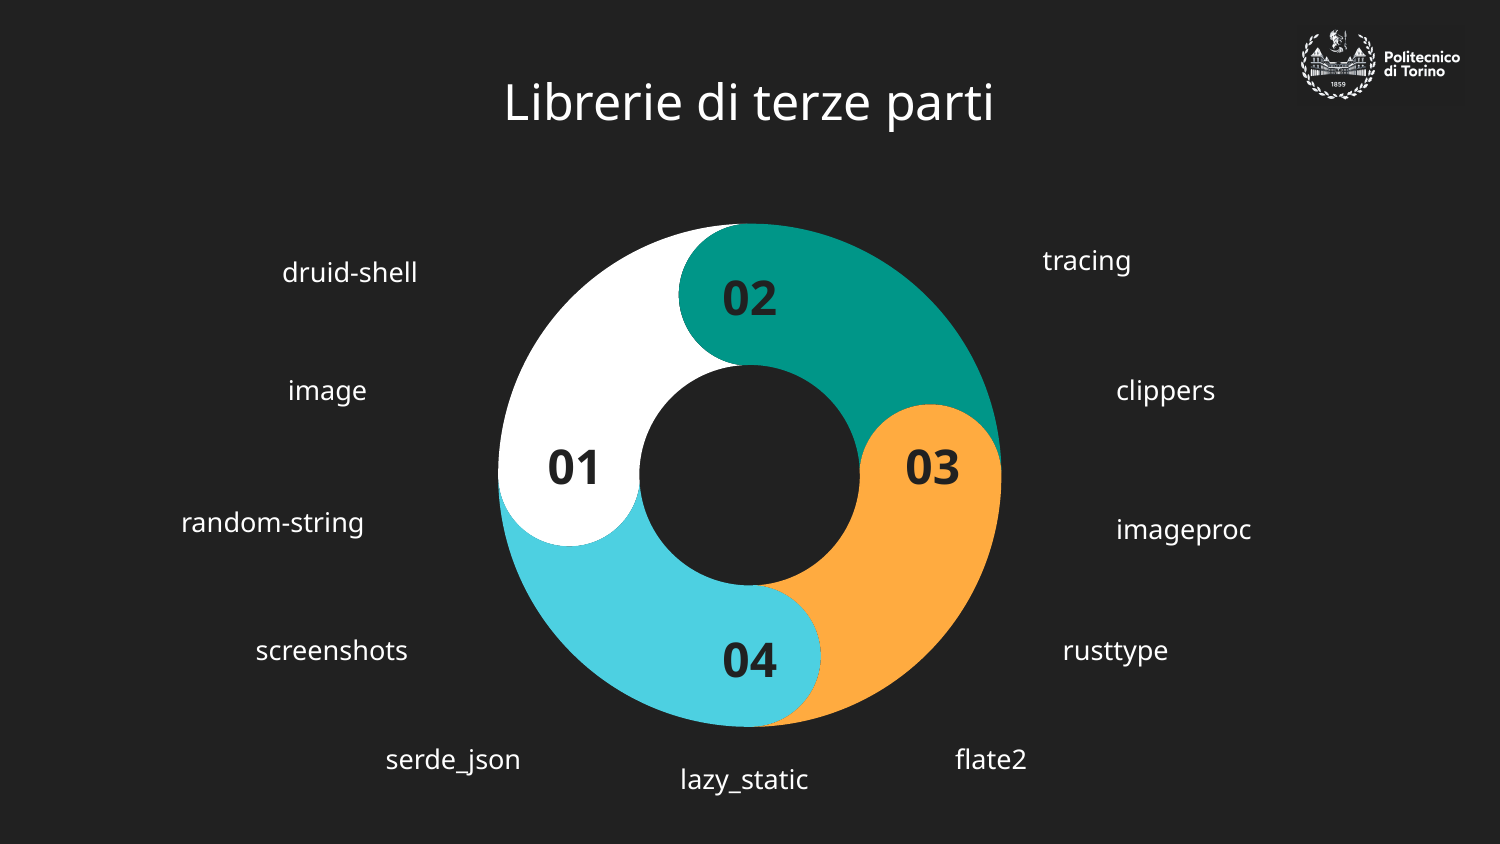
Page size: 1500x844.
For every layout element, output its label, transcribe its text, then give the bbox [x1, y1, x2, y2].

text_box rusttype [1047, 618, 1192, 681]
text_box image [272, 358, 390, 422]
text_box screenshots [240, 618, 437, 681]
text_box tracing [1027, 228, 1157, 292]
subtitle druid-shell [266, 235, 444, 299]
text_box imageproc [1101, 497, 1271, 561]
text_box clippers [1101, 358, 1238, 422]
text_box lazy_static [665, 747, 835, 811]
text_box random-string [165, 490, 390, 554]
text_box flate2 [940, 727, 1110, 790]
text_box serde_json [370, 727, 541, 790]
title Librerie di terze parti [204, 65, 1296, 136]
picture [1297, 25, 1465, 106]
